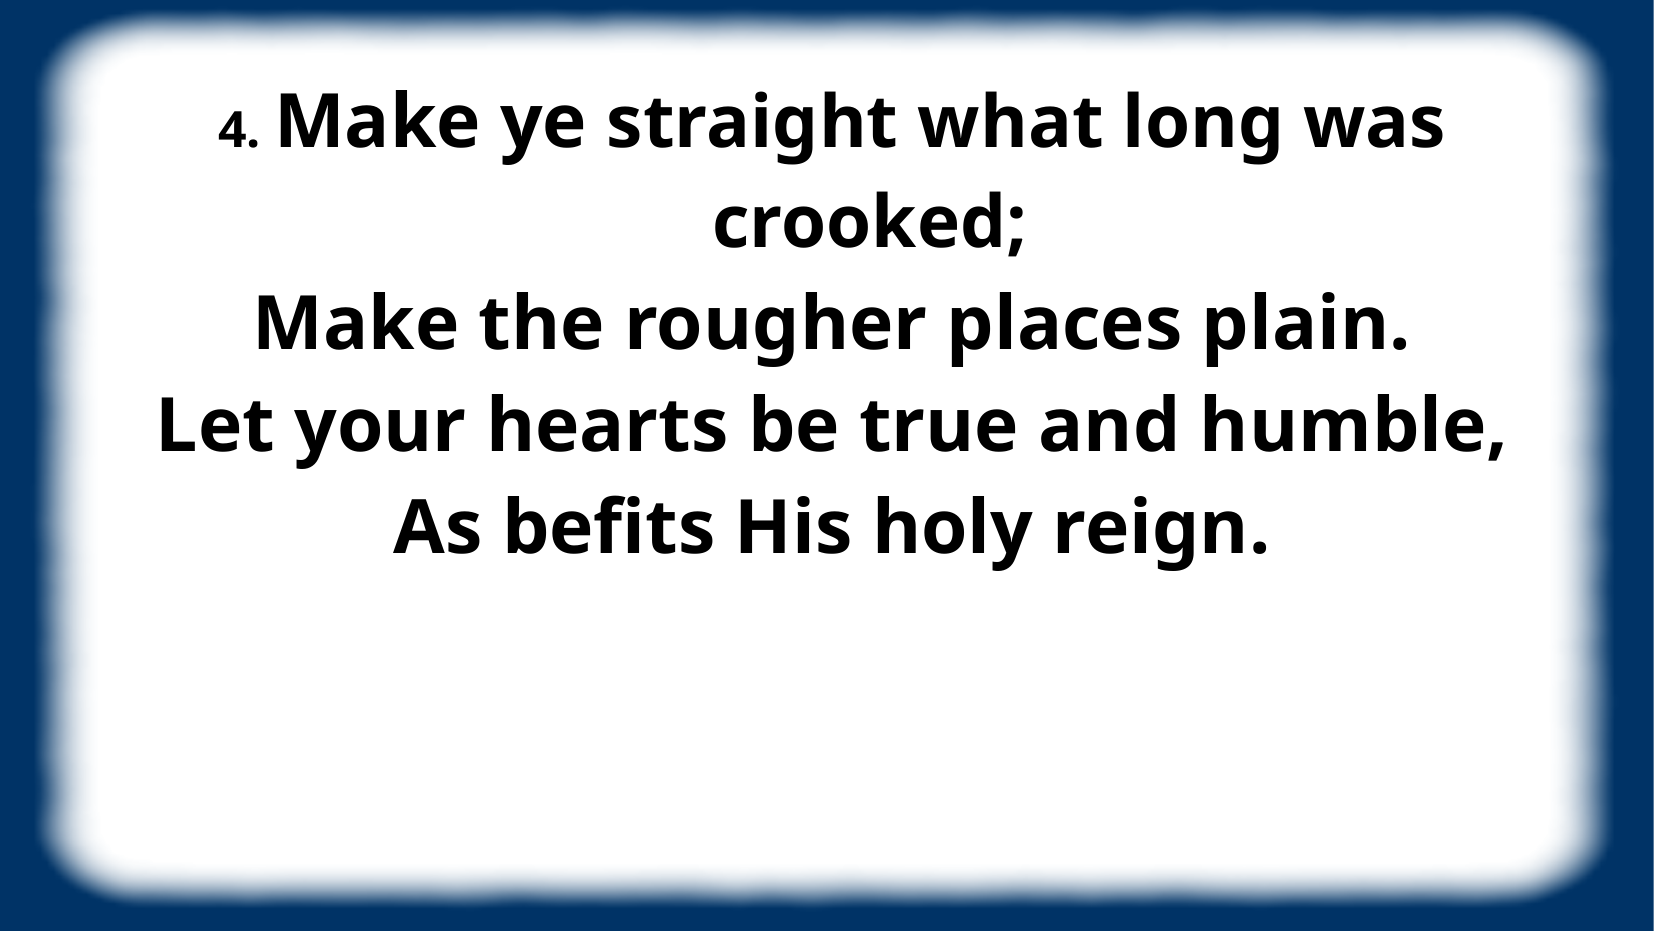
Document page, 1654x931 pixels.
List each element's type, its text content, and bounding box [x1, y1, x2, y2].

text_box 4. Make ye straight what long was crooked; Make the rougher places plain. Let your hearts be true and humble, As befits His holy reign. [75, 60, 1591, 475]
picture [0, 0, 1654, 931]
